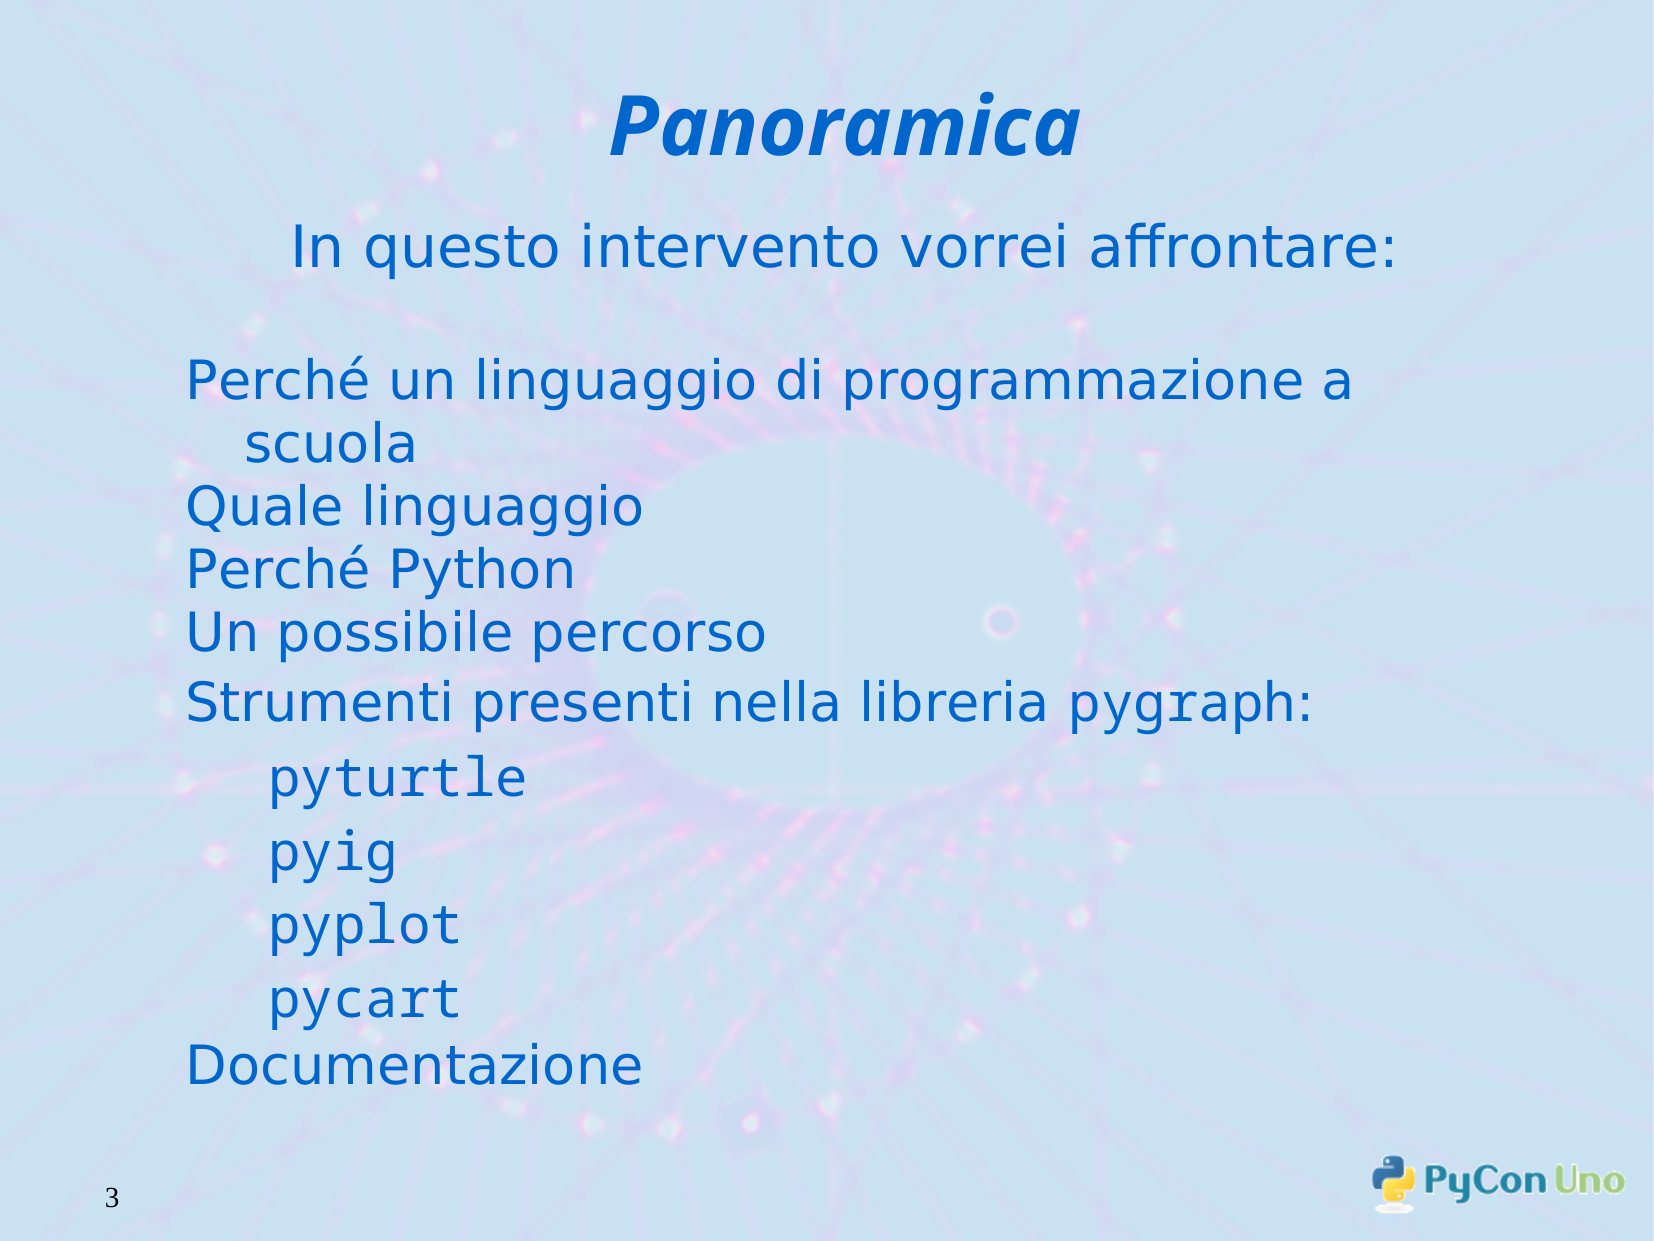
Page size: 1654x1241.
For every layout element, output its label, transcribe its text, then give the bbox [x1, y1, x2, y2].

picture [0, 0, 1654, 1241]
title Panoramica [139, 19, 1552, 227]
subtitle In questo intervento vorrei affrontare: Perché un linguaggio di programmazione a scuola Quale linguaggio Perché Python Un possibile percorso Strumenti presenti nella libreria pygraph: pyturtle pyig pyplot pycart Documentazione [150, 239, 1541, 1072]
